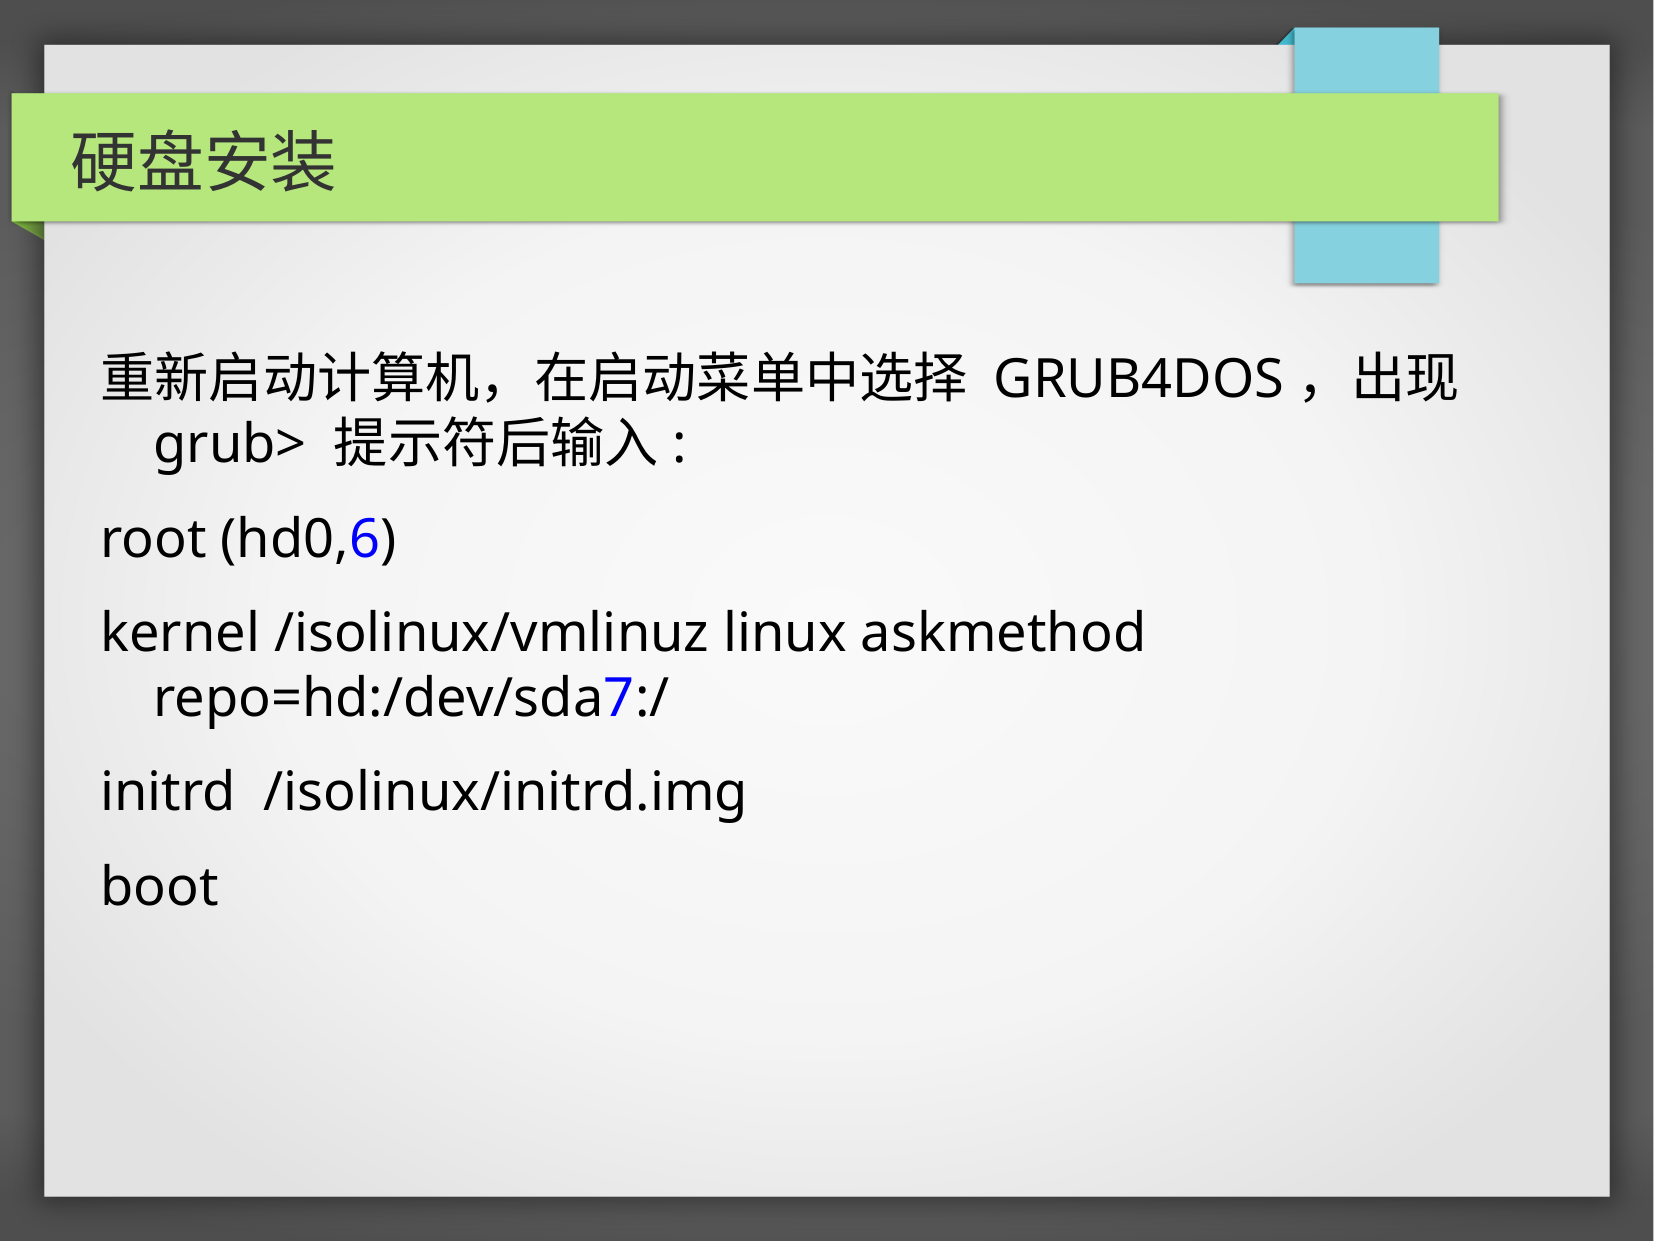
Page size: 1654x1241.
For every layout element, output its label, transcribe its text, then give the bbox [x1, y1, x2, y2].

list 重新启动计算机，在启动菜单中选择 GRUB4DOS，出现 grub> 提示符后输入: root (hd0,6) kernel /isolinux/vmlinuz linux askmethod repo=hd:/dev/sda7:/ initrd /isolinux/initrd.img boot [82, 343, 1538, 1063]
picture [0, 0, 1654, 1241]
title 硬盘安装 [70, 106, 1229, 213]
